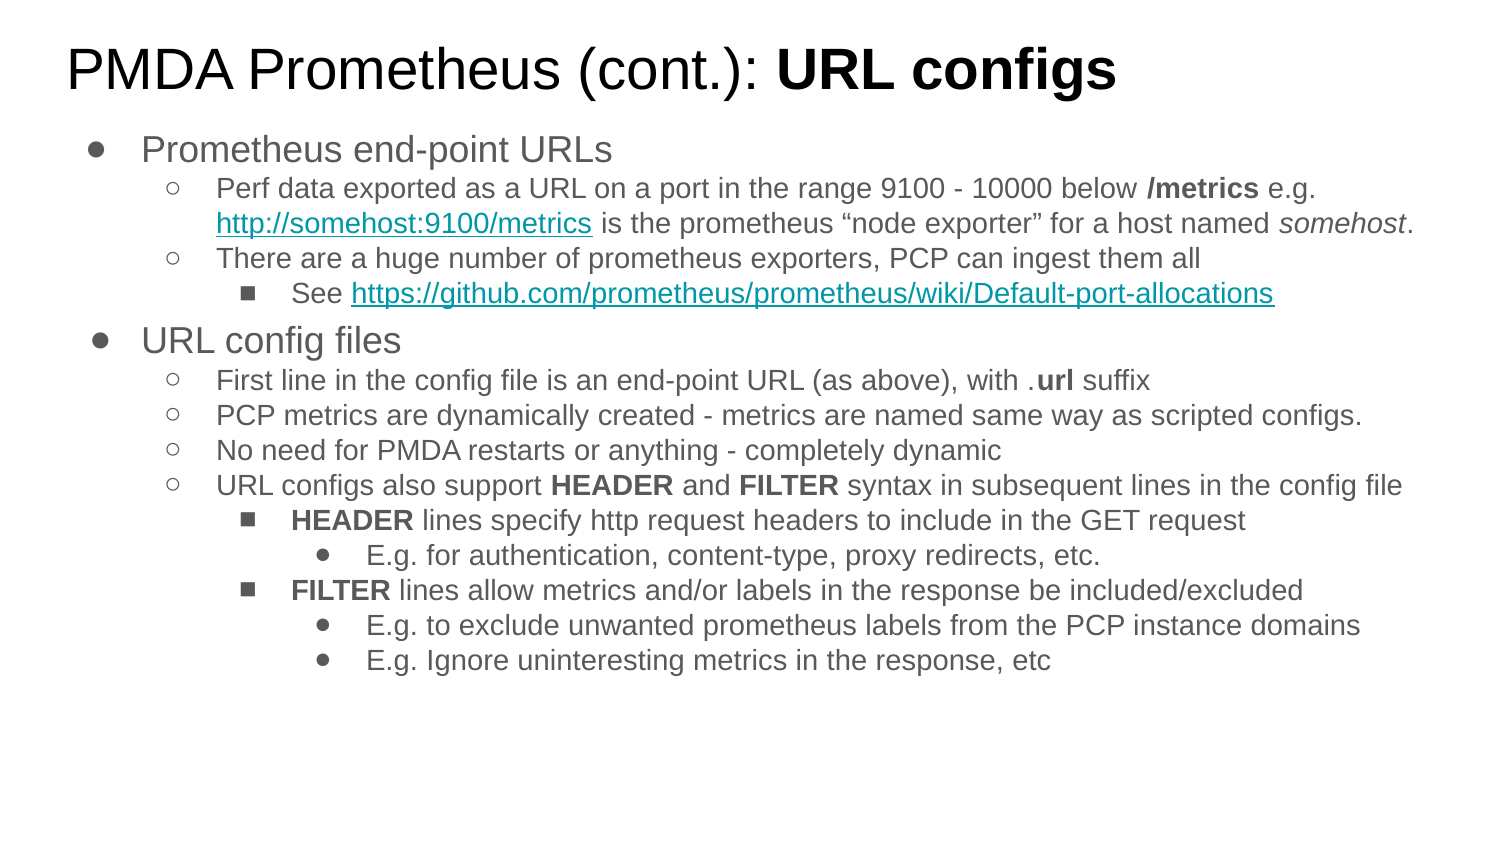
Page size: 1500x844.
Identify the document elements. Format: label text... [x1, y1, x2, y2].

list Prometheus end-point URLs Perf data exported as a URL on a port in the range 9100 - 10000 below /metrics e.g. http://somehost:9100/metrics is the prometheus “node exporter” for a host named somehost. There are a huge number of prometheus exporters, PCP can ingest them all See https://github.com/prometheus/prometheus/wiki/Default-port-allocations URL config files First line in the config file is an end-point URL (as above), with .url suffix PCP metrics are dynamically created - metrics are named same way as scripted configs. No need for PMDA restarts or anything - completely dynamic URL configs also support HEADER and FILTER syntax in subsequent lines in the config file HEADER lines specify http request headers to include in the GET request E.g. for authentication, content-type, proxy redirects, etc. FILTER lines allow metrics and/or labels in the response be included/excluded E.g. to exclude unwanted prometheus labels from the PCP instance domains E.g. Ignore uninteresting metrics in the response, etc [51, 109, 1449, 818]
title PMDA Prometheus (cont.): URL configs [51, 15, 1449, 109]
